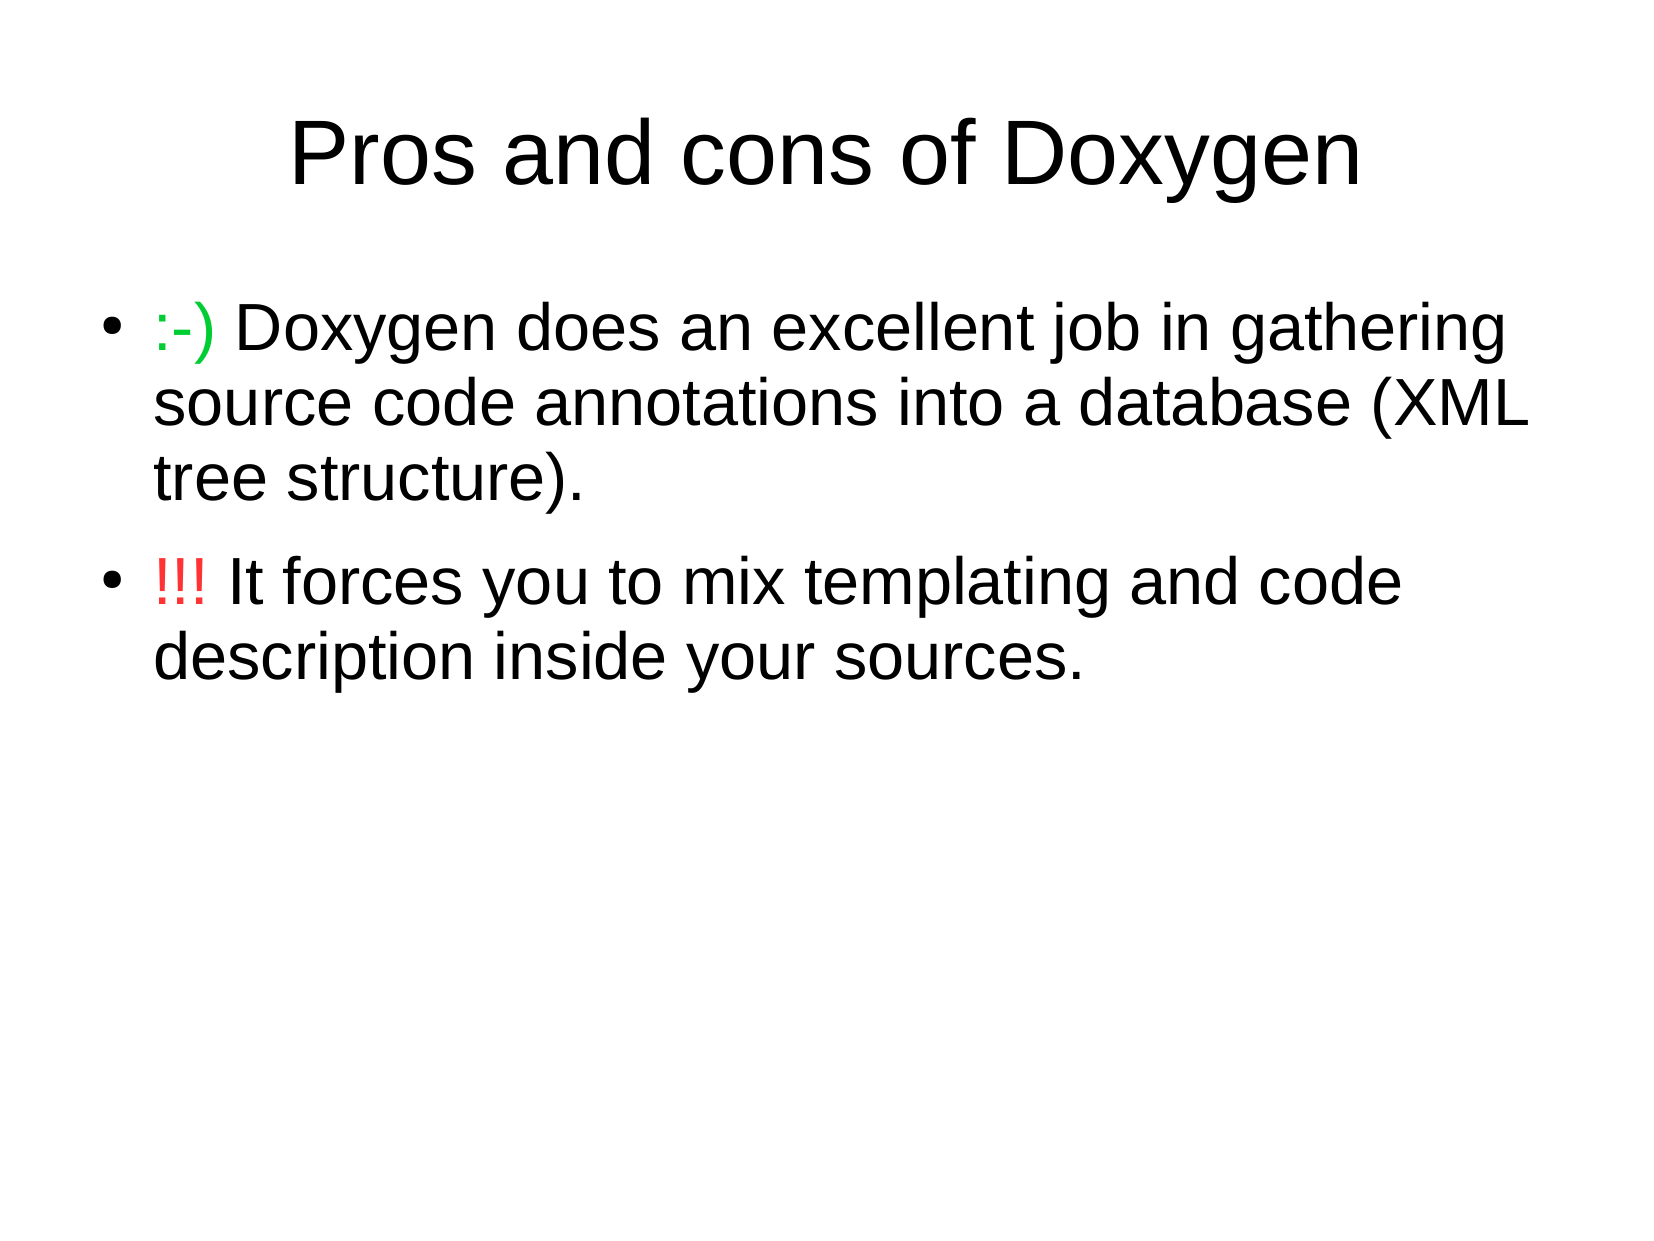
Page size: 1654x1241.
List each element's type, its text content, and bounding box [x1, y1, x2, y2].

list :-) Doxygen does an excellent job in gathering source code annotations into a database (XML tree structure). !!! It forces you to mix templating and code description inside your sources. [82, 290, 1571, 1010]
title Pros and cons of Doxygen [82, 49, 1571, 257]
